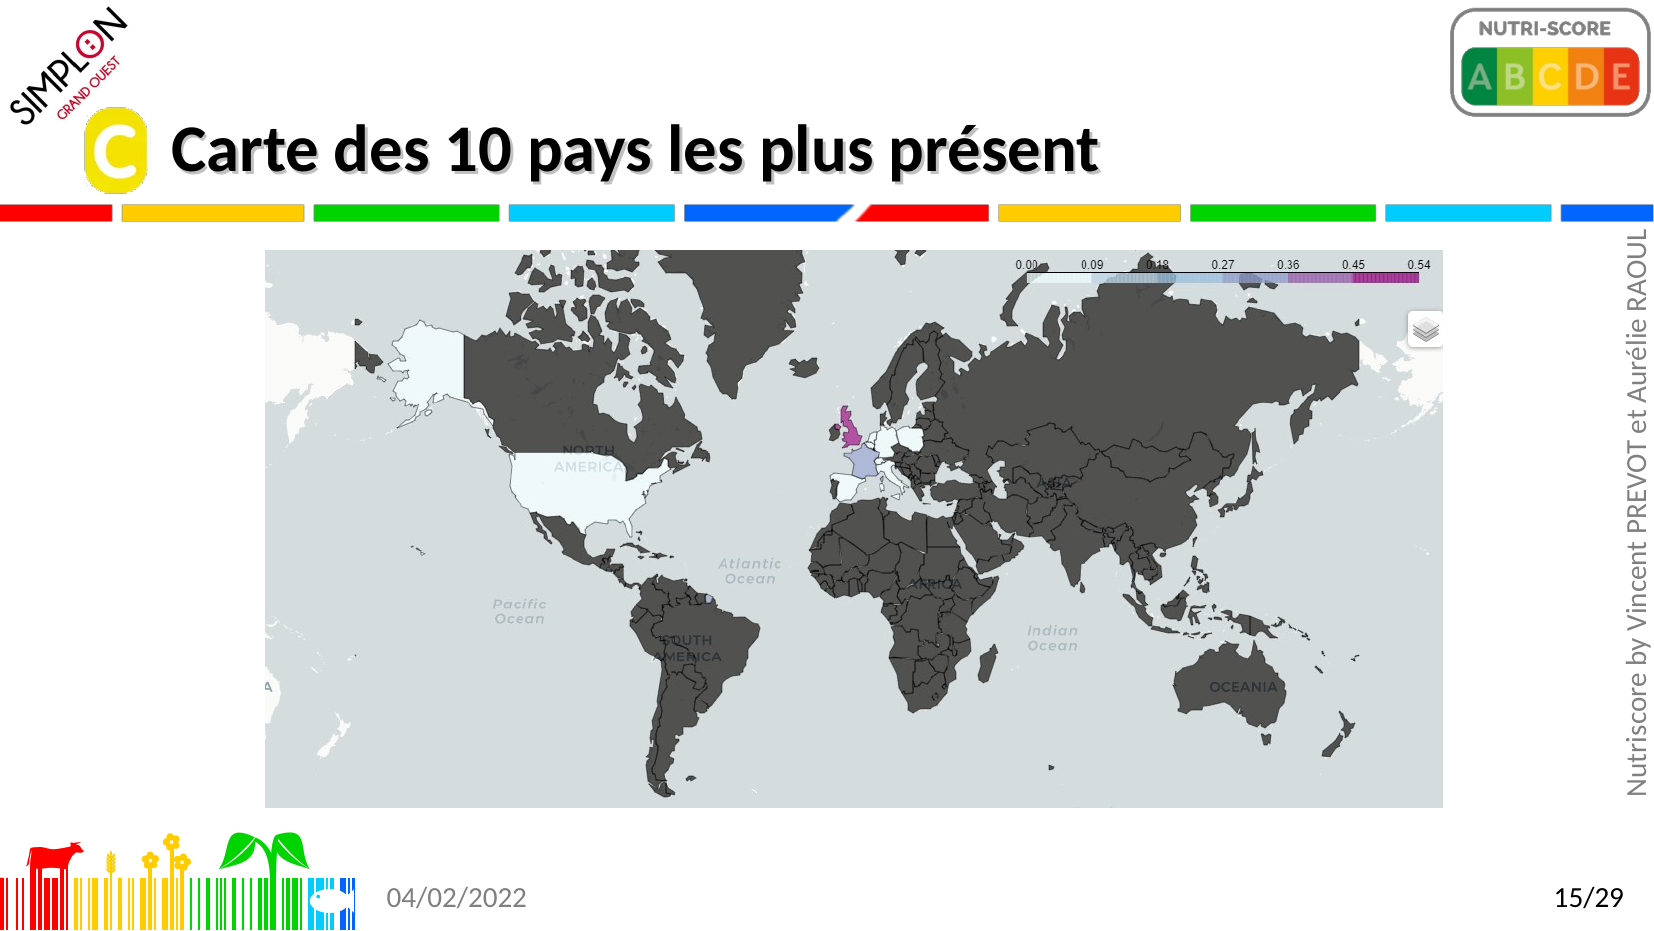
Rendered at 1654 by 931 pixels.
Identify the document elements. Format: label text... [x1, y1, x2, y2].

picture [2, 2, 147, 147]
picture [0, 200, 1654, 225]
picture [265, 250, 1443, 808]
picture [82, 106, 151, 195]
picture [1448, 4, 1654, 102]
title Carte des 10 pays les plus présent [171, 102, 1654, 207]
picture [0, 826, 355, 930]
